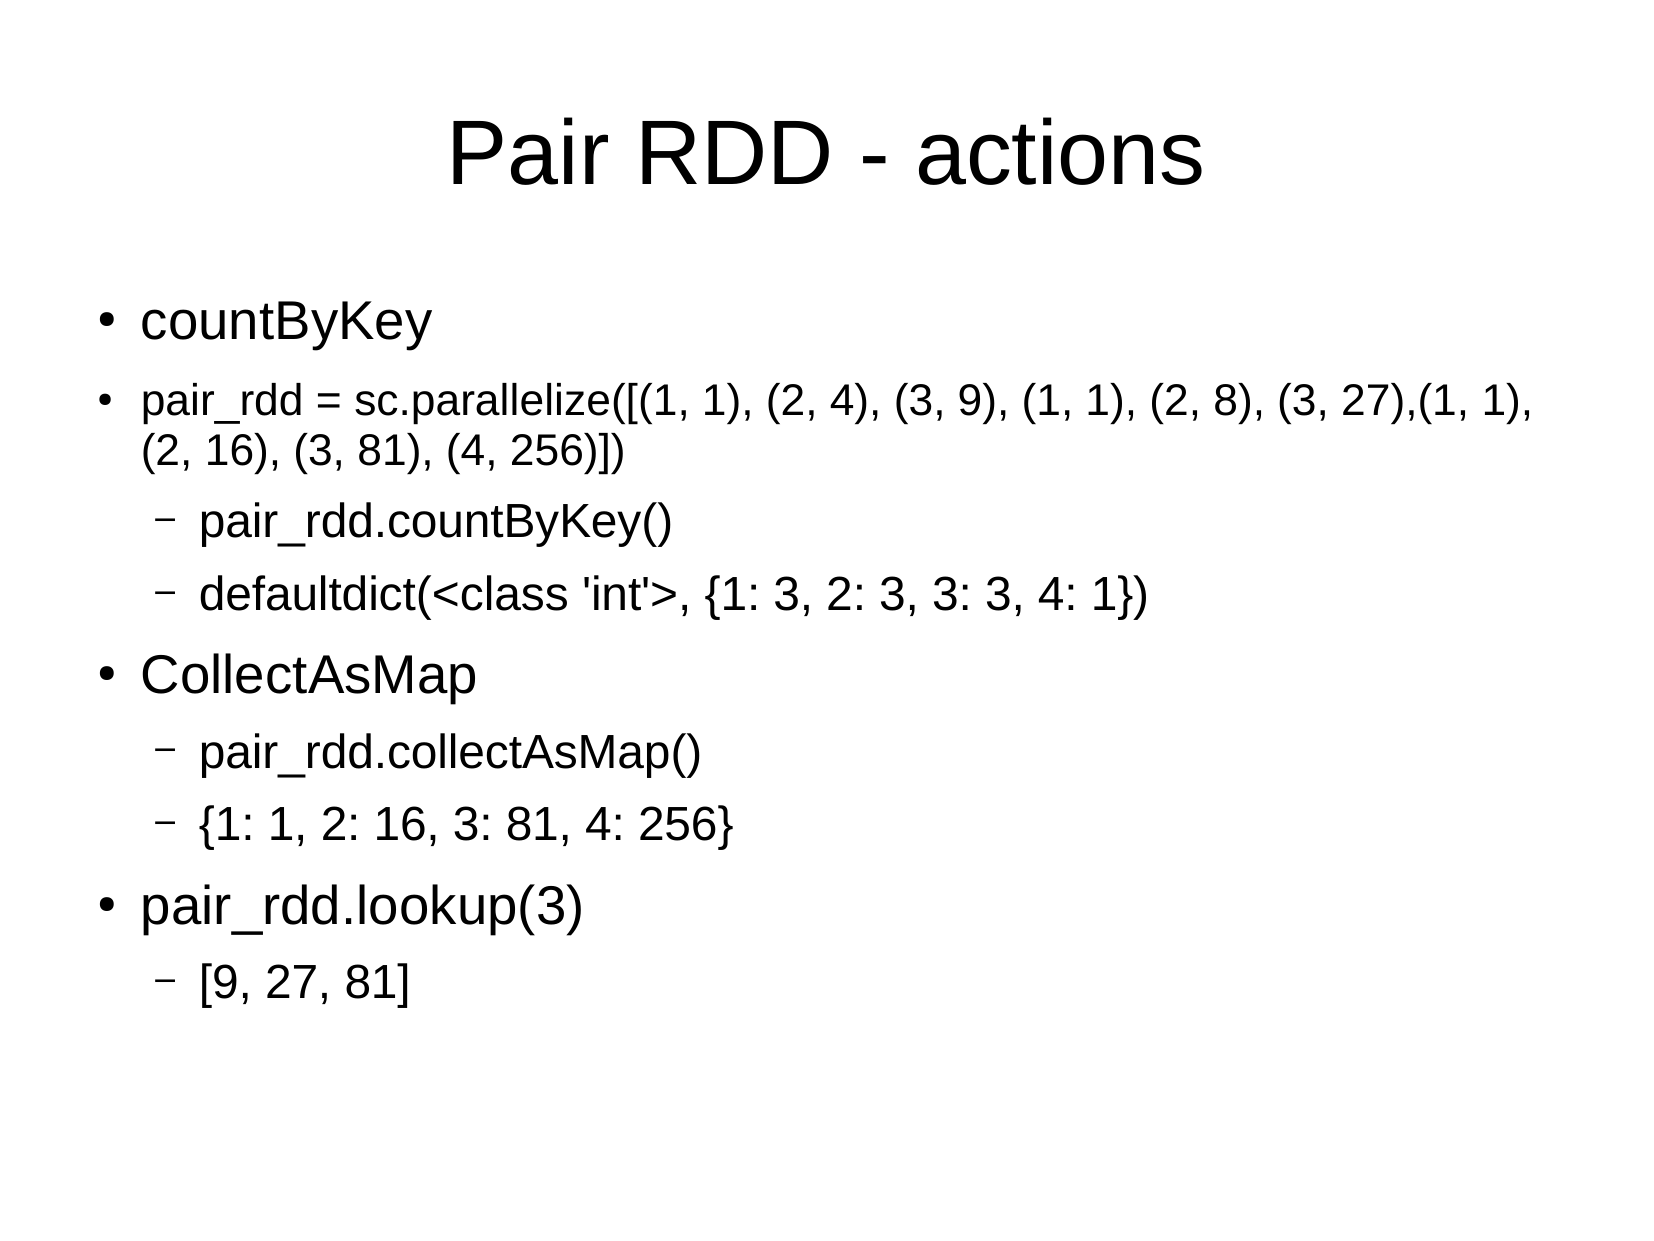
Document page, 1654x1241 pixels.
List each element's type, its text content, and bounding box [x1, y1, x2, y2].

list countByKey pair_rdd = sc.parallelize([(1, 1), (2, 4), (3, 9), (1, 1), (2, 8), (3, 27),(1, 1), (2, 16), (3, 81), (4, 256)]) pair_rdd.countByKey() defaultdict(<class 'int'>, {1: 3, 2: 3, 3: 3, 4: 1}) CollectAsMap pair_rdd.collectAsMap() {1: 1, 2: 16, 3: 81, 4: 256} pair_rdd.lookup(3) [9, 27, 81] [82, 290, 1571, 1010]
title Pair RDD - actions [82, 49, 1571, 257]
